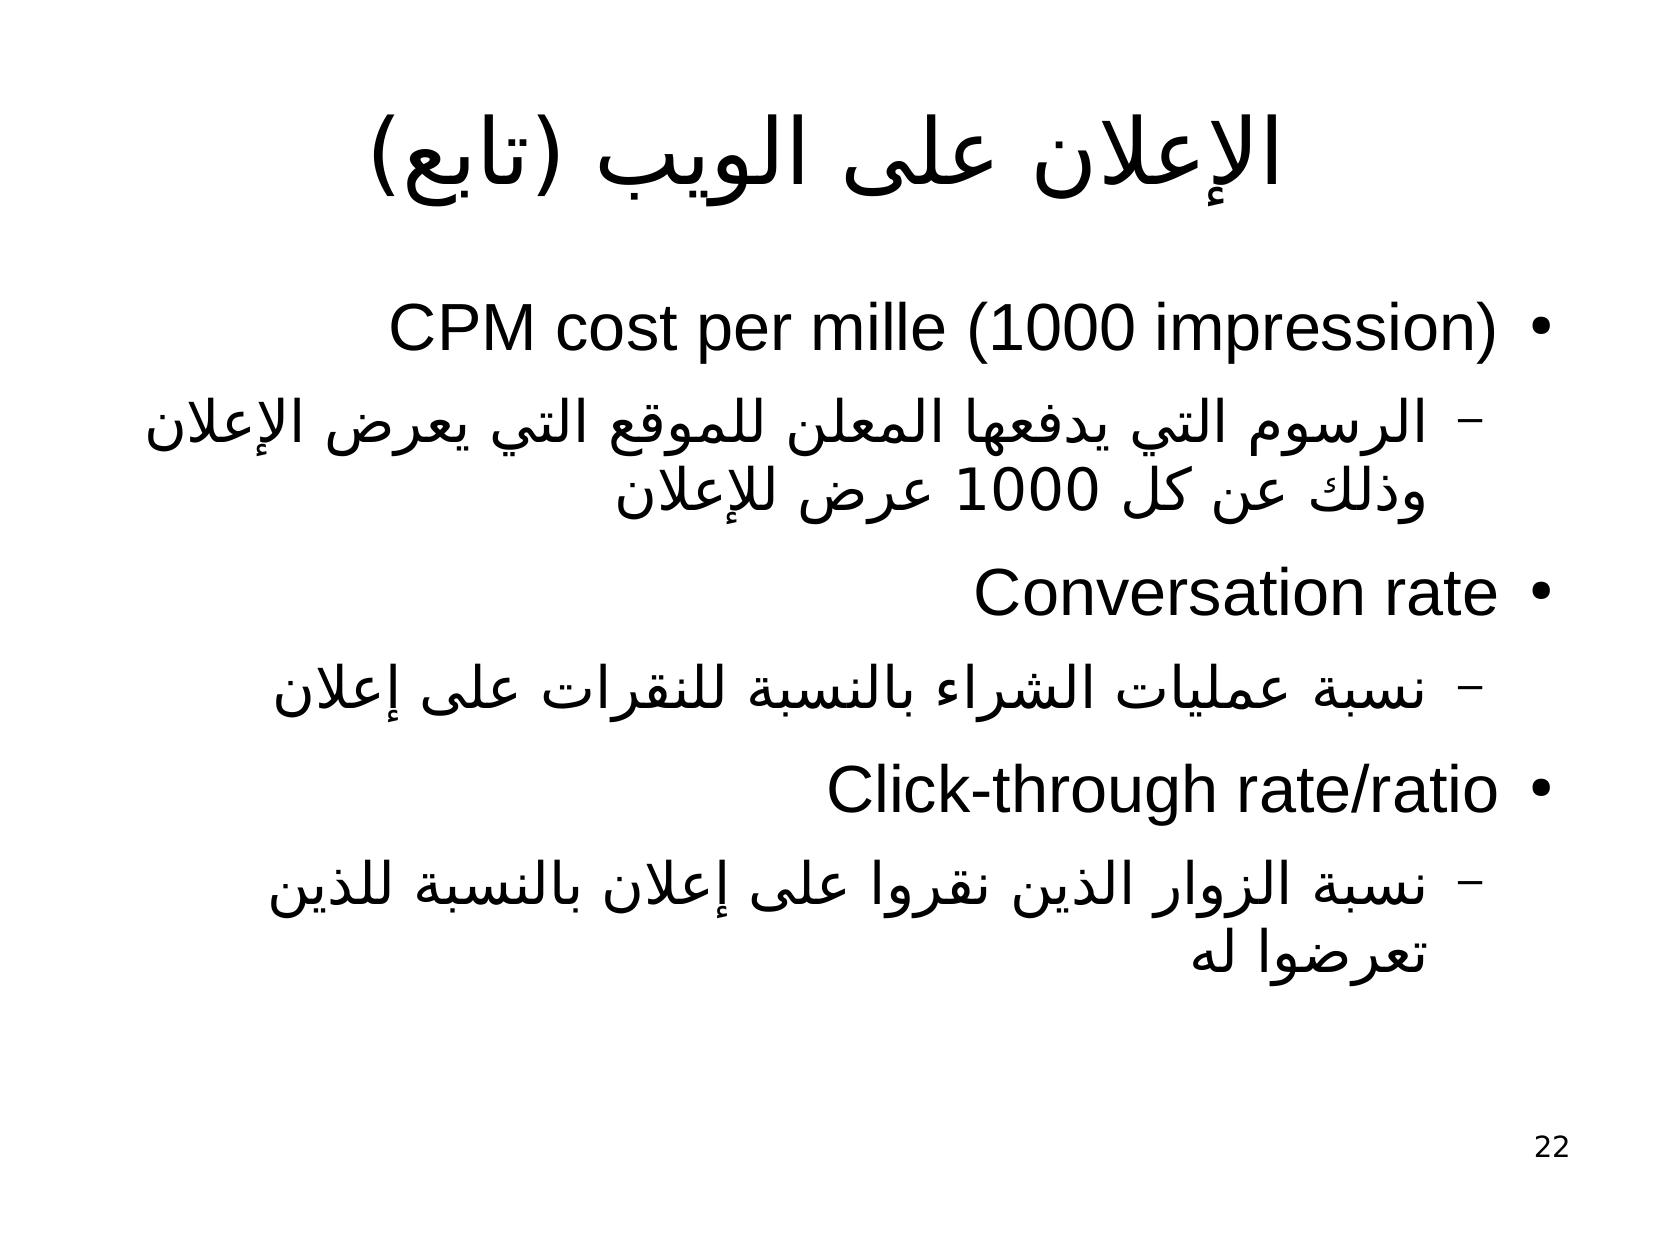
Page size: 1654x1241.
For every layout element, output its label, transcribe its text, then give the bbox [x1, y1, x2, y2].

title الإعلان على الويب (تابع) [82, 49, 1571, 257]
list CPM cost per mille (1000 impression) الرسوم التي يدفعها المعلن للموقع التي يعرض الإعلان وذلك عن كل 1000 عرض للإعلان Conversation rate نسبة عمليات الشراء بالنسبة للنقرات على إعلان Click-through rate/ratio نسبة الزوار الذين نقروا على إعلان بالنسبة للذين تعرضوا له [82, 290, 1571, 1010]
